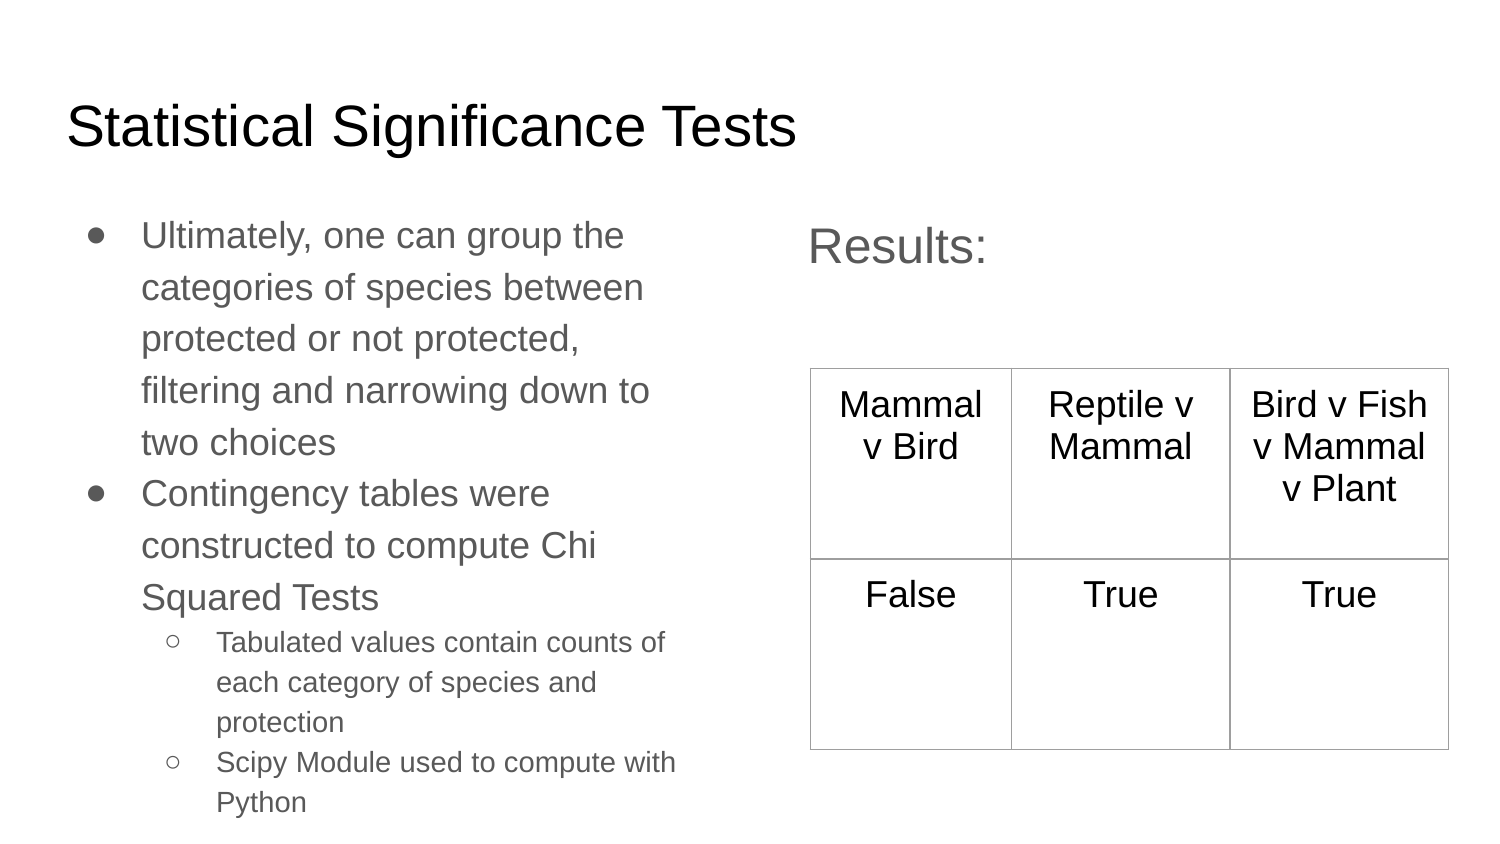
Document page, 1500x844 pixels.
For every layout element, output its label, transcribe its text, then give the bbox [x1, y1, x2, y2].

title Statistical Significance Tests [51, 72, 1449, 167]
table_header Bird v Fish v Mammal v Plant [1231, 369, 1448, 558]
table_cell False [811, 560, 1011, 749]
list Ultimately, one can group the categories of species between protected or not protected, filtering and narrowing down to two choices Contingency tables were constructed to compute Chi Squared Tests Tabulated values contain counts of each category of species and protection Scipy Module used to compute with Python [51, 189, 708, 750]
table_header Reptile v Mammal [1012, 369, 1229, 558]
table_cell True [1231, 560, 1448, 749]
list Results: [792, 189, 1449, 750]
table_header Mammal v Bird [811, 369, 1011, 558]
table_cell True [1012, 560, 1229, 749]
